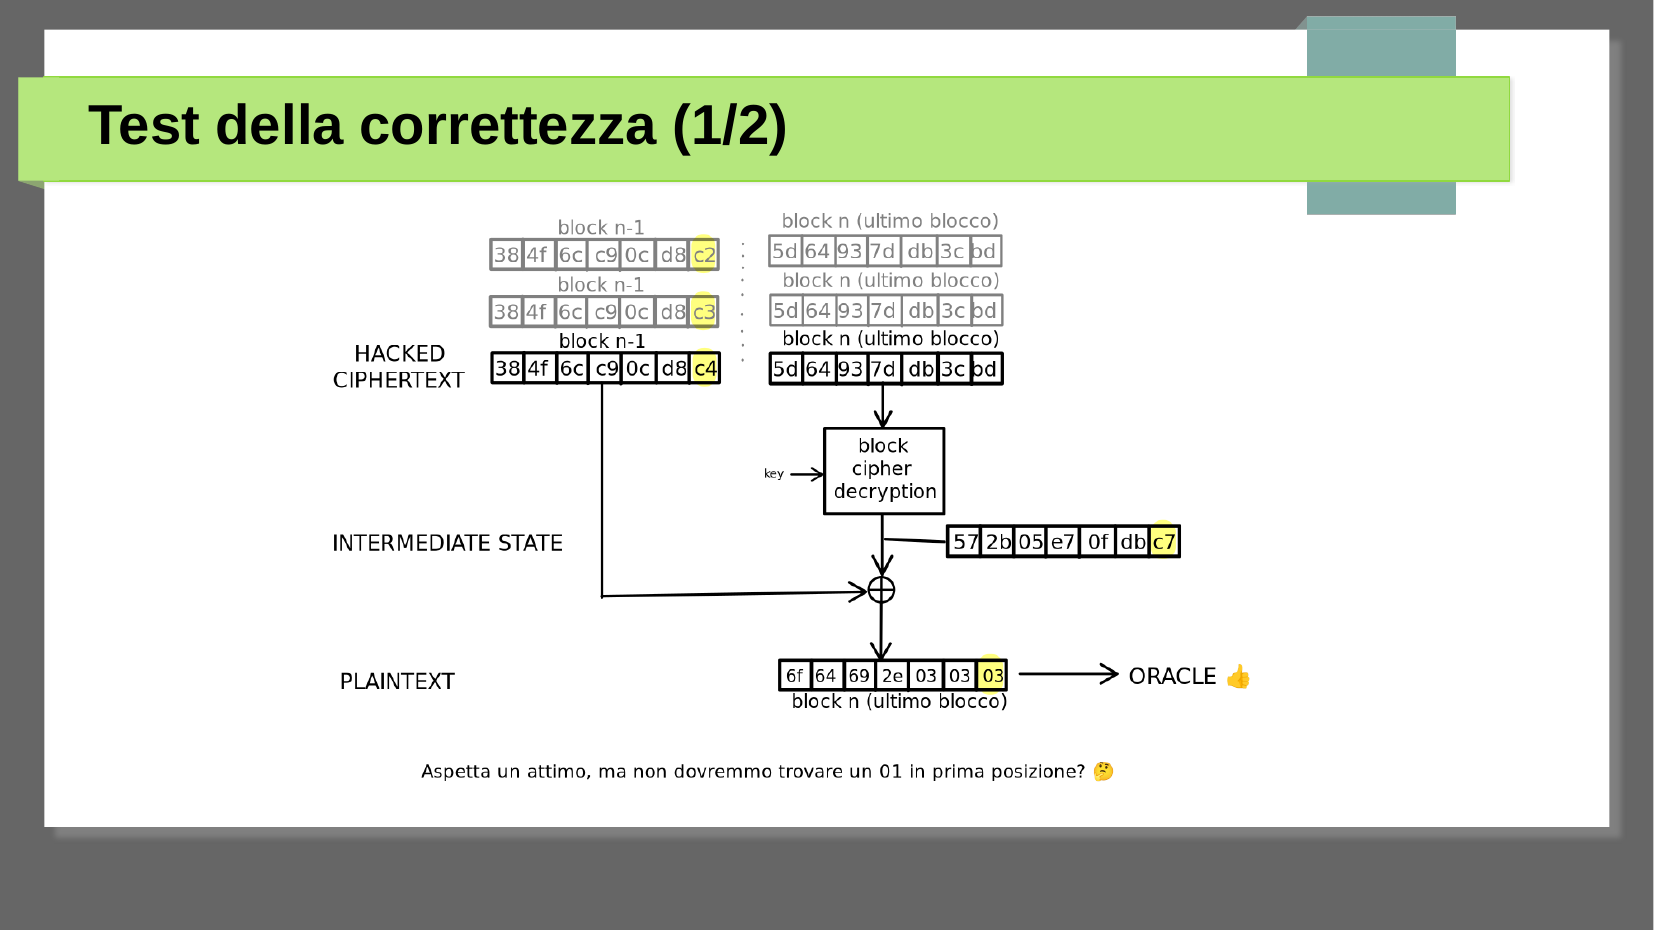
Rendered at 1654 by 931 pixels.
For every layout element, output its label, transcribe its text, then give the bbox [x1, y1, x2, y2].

picture [323, 196, 1261, 801]
title Test della correttezza (1/2) [88, 73, 1506, 178]
